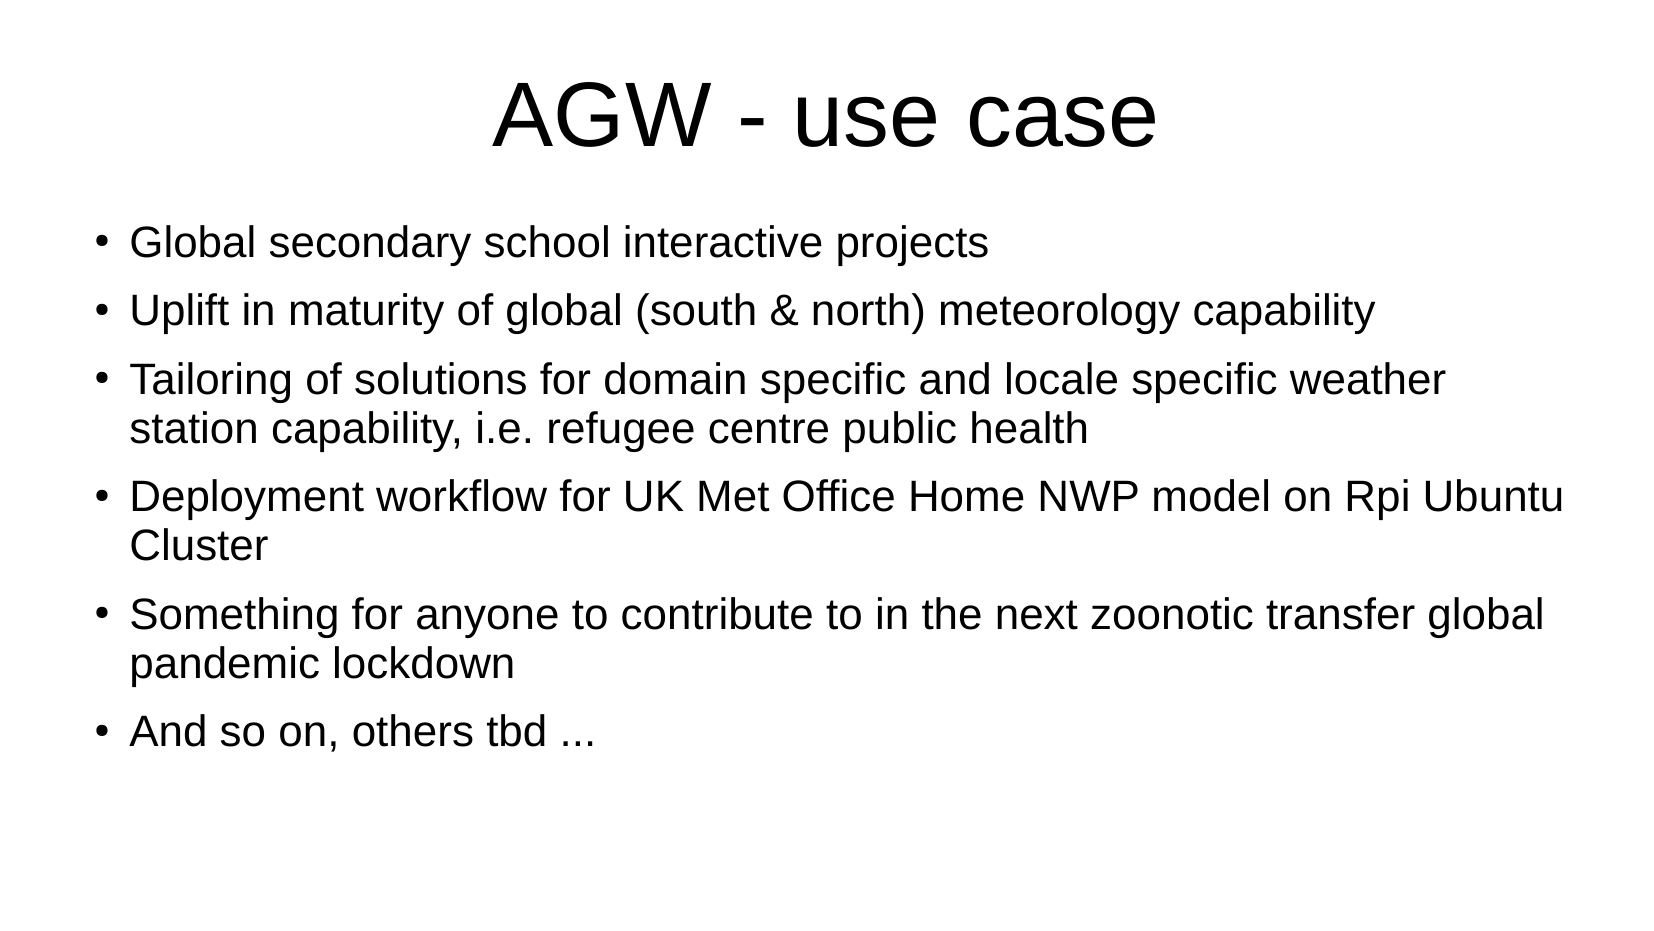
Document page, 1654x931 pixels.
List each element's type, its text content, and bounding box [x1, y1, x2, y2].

title AGW - use case [82, 37, 1571, 193]
list Global secondary school interactive projects Uplift in maturity of global (south & north) meteorology capability Tailoring of solutions for domain specific and locale specific weather station capability, i.e. refugee centre public health Deployment workflow for UK Met Office Home NWP model on Rpi Ubuntu Cluster Something for anyone to contribute to in the next zoonotic transfer global pandemic lockdown And so on, others tbd ... [82, 217, 1571, 758]
